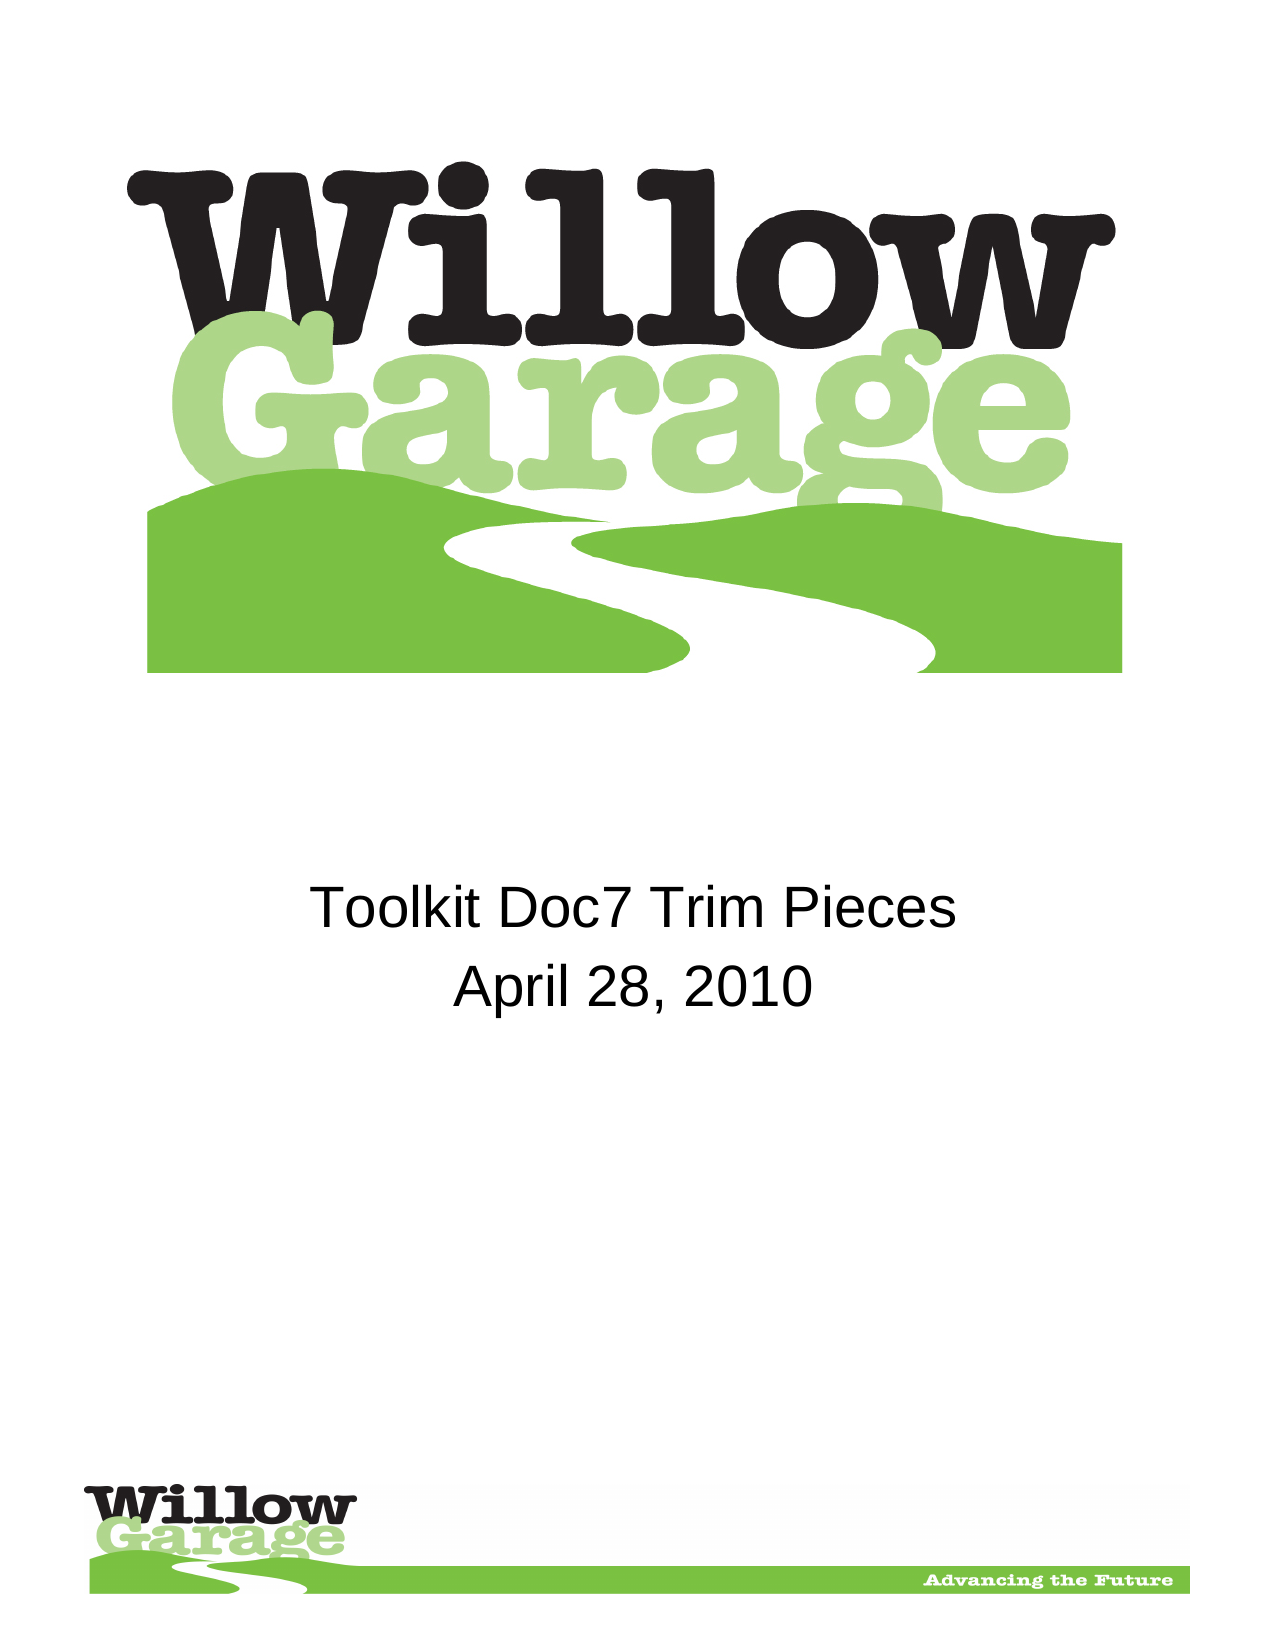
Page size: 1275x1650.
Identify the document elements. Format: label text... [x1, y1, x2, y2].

list Toolkit Doc7 Trim Pieces April 28, 2010 [42, 866, 1233, 1197]
picture [42, 42, 1233, 784]
picture [84, 1484, 1190, 1594]
